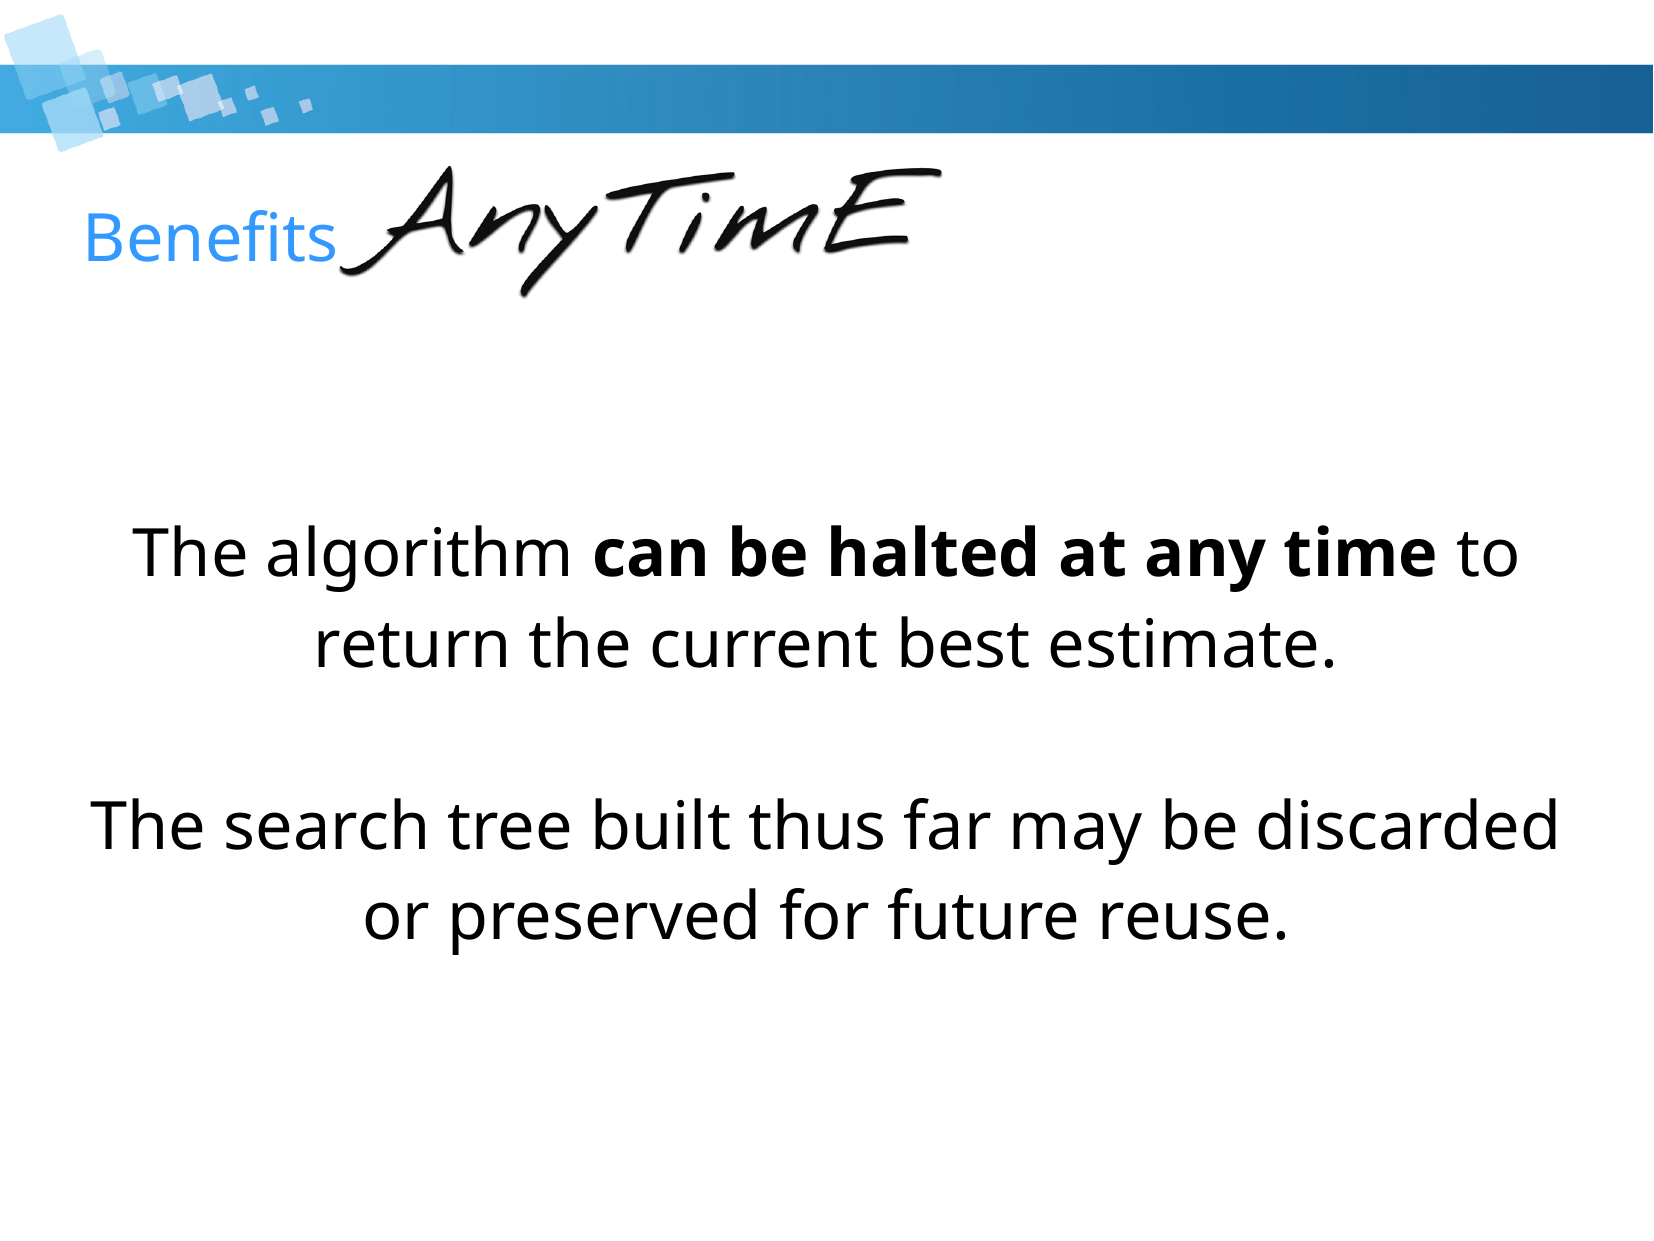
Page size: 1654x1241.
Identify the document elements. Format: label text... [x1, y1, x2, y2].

subtitle The algorithm can be halted at any time to return the current best estimate. The search tree built thus far may be discarded or preserved for future reuse. [82, 372, 1571, 1093]
picture [0, 0, 1653, 1238]
title Benefits - Anytime [82, 132, 1571, 340]
